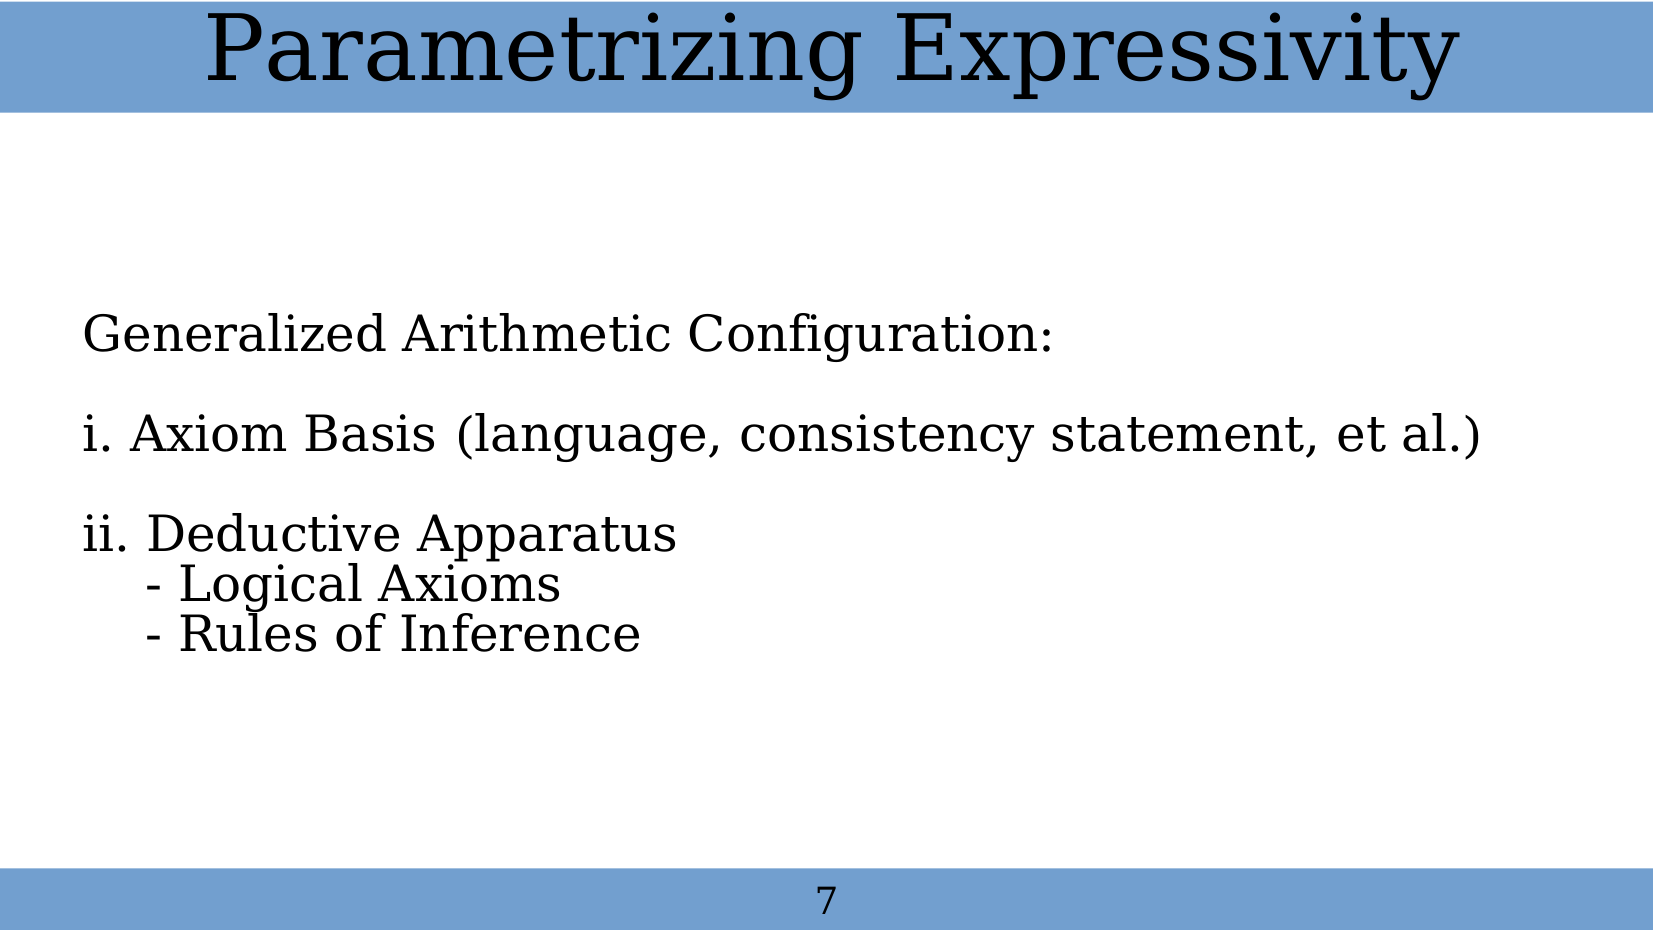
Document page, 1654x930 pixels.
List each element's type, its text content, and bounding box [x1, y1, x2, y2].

subtitle Generalized Arithmetic Configuration: i. Axiom Basis (language, consistency statement, et al.) ii. Deductive Apparatus - Logical Axioms - Rules of Inference [82, 212, 1571, 763]
text_box Parametrizing Expressivity [167, 0, 1498, 107]
title [0, 1, 1653, 113]
text_box [0, 868, 1653, 930]
text_box 7 [770, 877, 883, 930]
